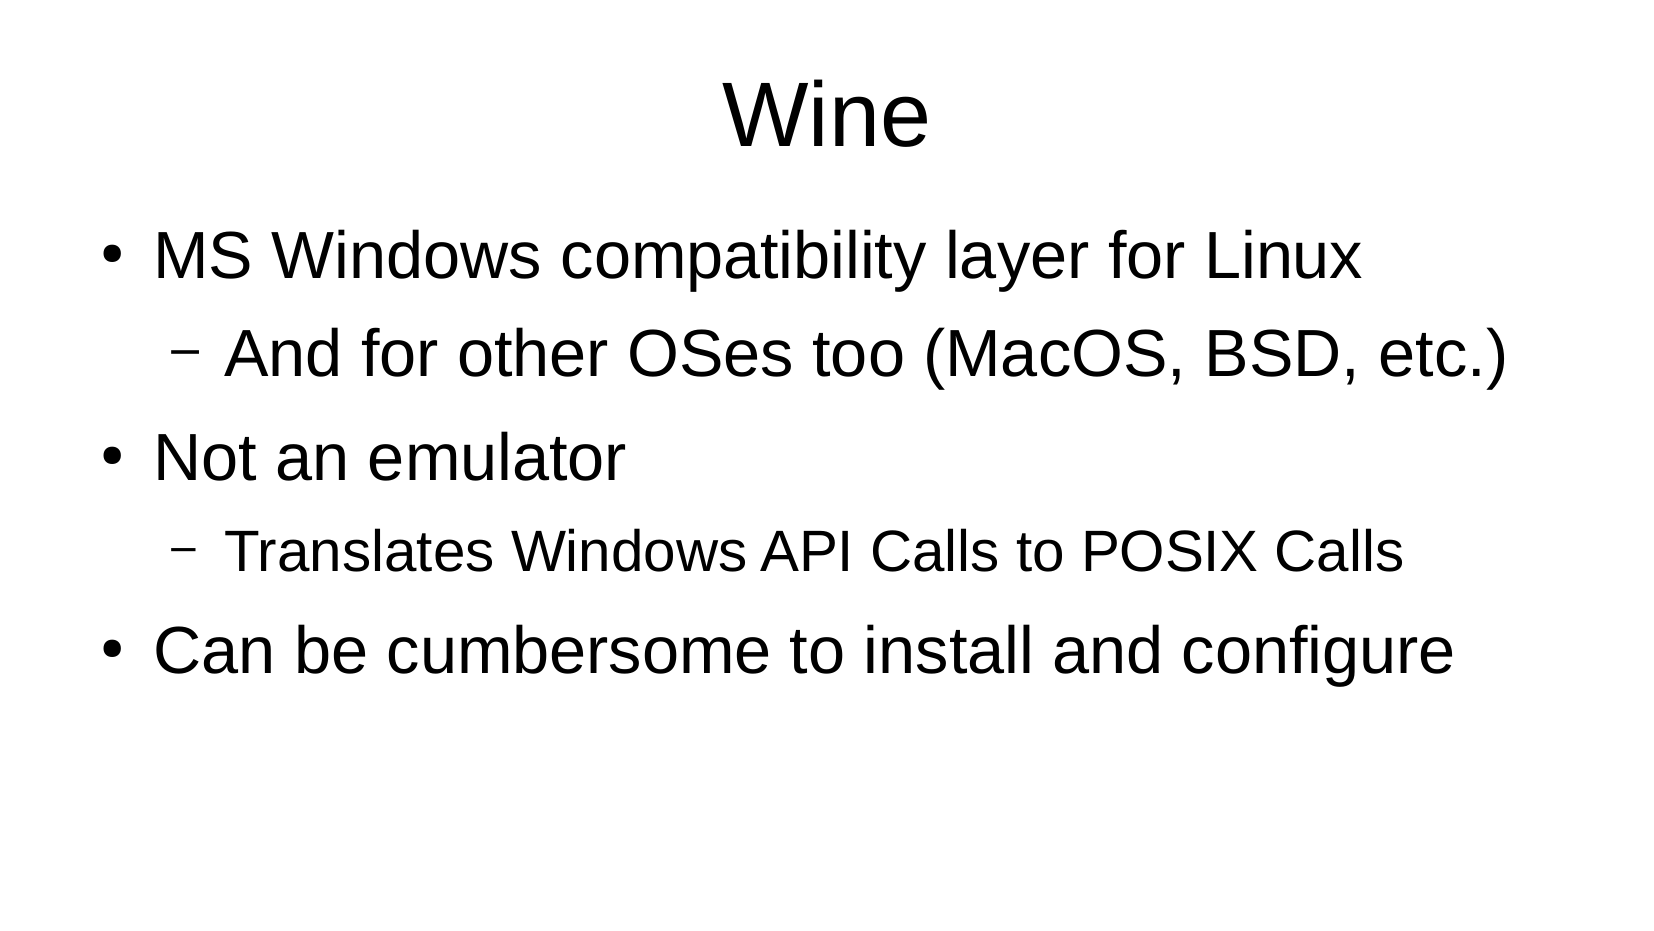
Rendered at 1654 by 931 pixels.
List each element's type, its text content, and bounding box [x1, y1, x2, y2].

list MS Windows compatibility layer for Linux And for other OSes too (MacOS, BSD, etc.) Not an emulator Translates Windows API Calls to POSIX Calls Can be cumbersome to install and configure [82, 217, 1571, 758]
title Wine [82, 37, 1571, 193]
